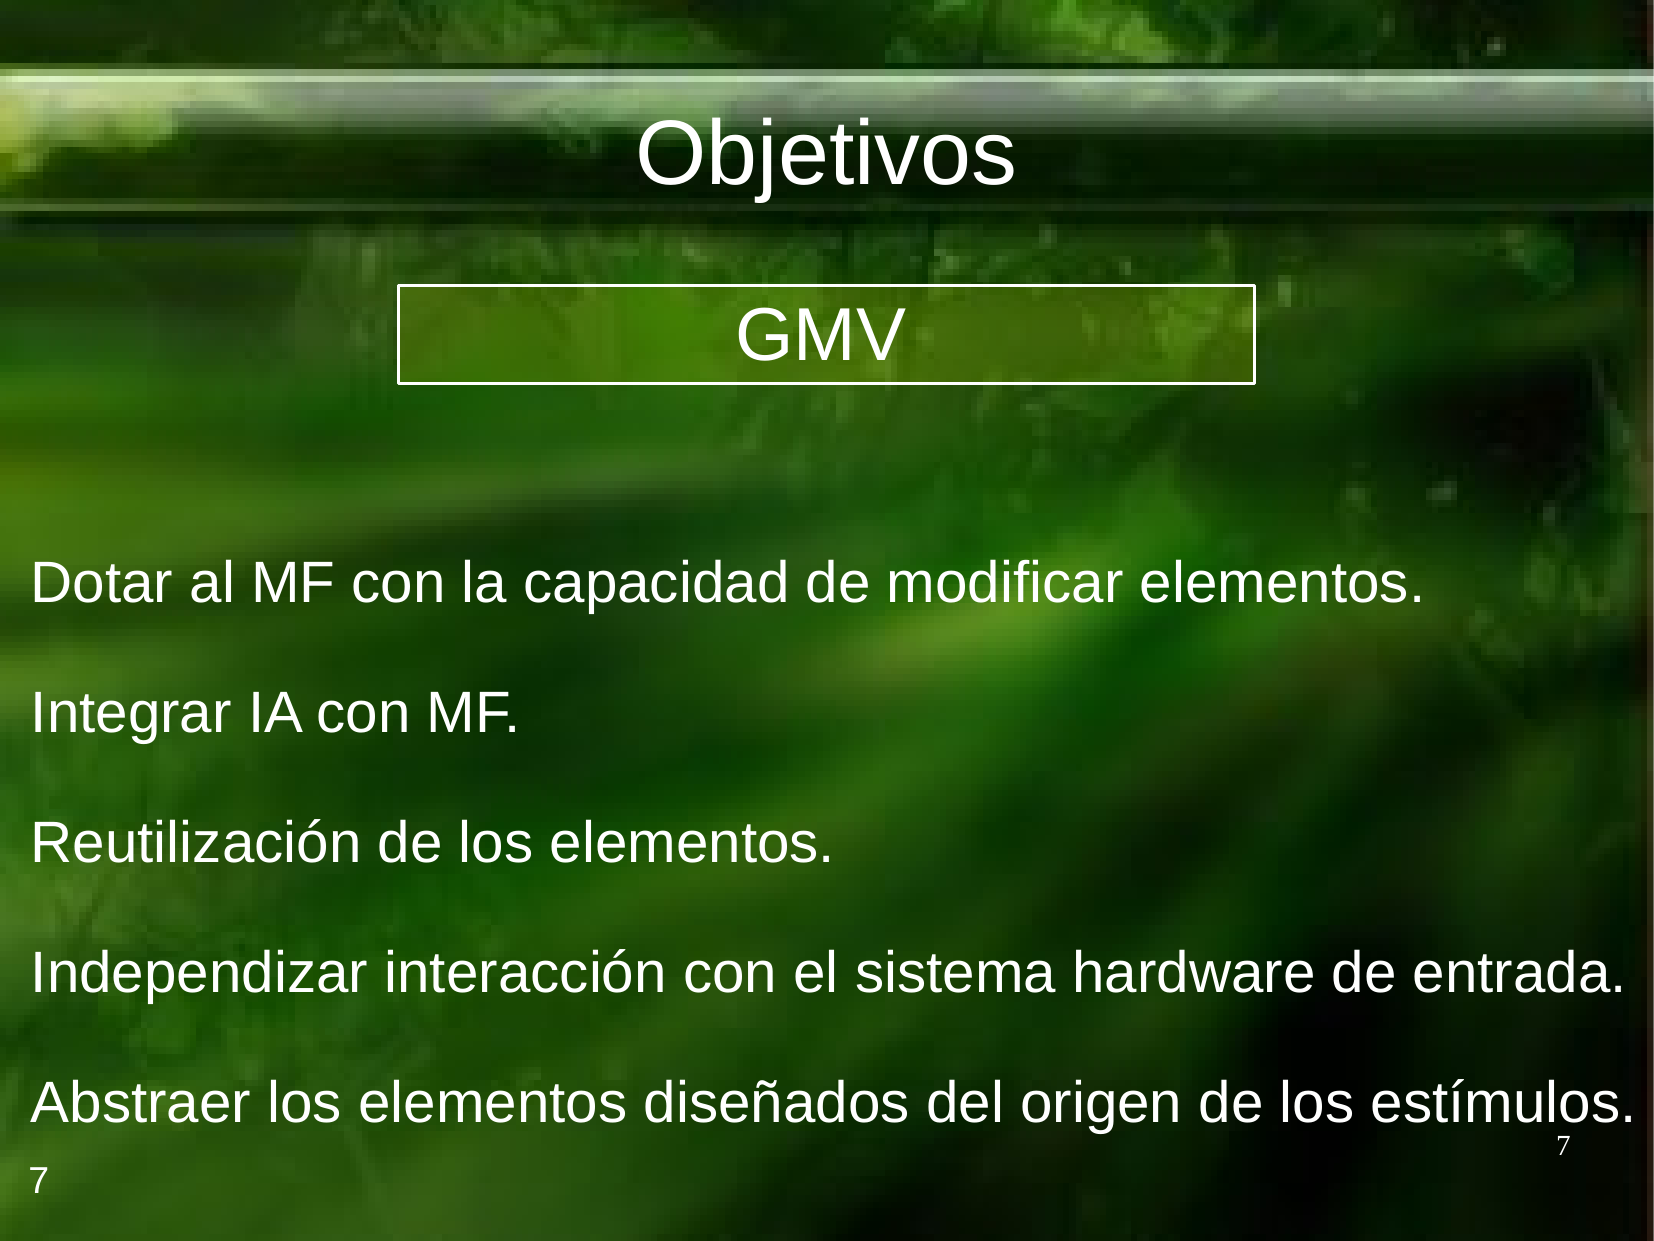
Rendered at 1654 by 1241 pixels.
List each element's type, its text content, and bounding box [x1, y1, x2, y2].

picture [0, 0, 1654, 477]
text_box <número> [13, 1151, 214, 1222]
text_box Dotar al MF con la capacidad de modificar elementos. Integrar IA con MF. Reutilización de los elementos. Independizar interacción con el sistema hardware de entrada. Abstraer los elementos diseñados del origen de los estímulos. [0, 477, 1654, 1078]
text_box GMV [398, 285, 1255, 384]
picture [0, 1078, 1654, 1241]
title Objetivos [82, 49, 1571, 257]
